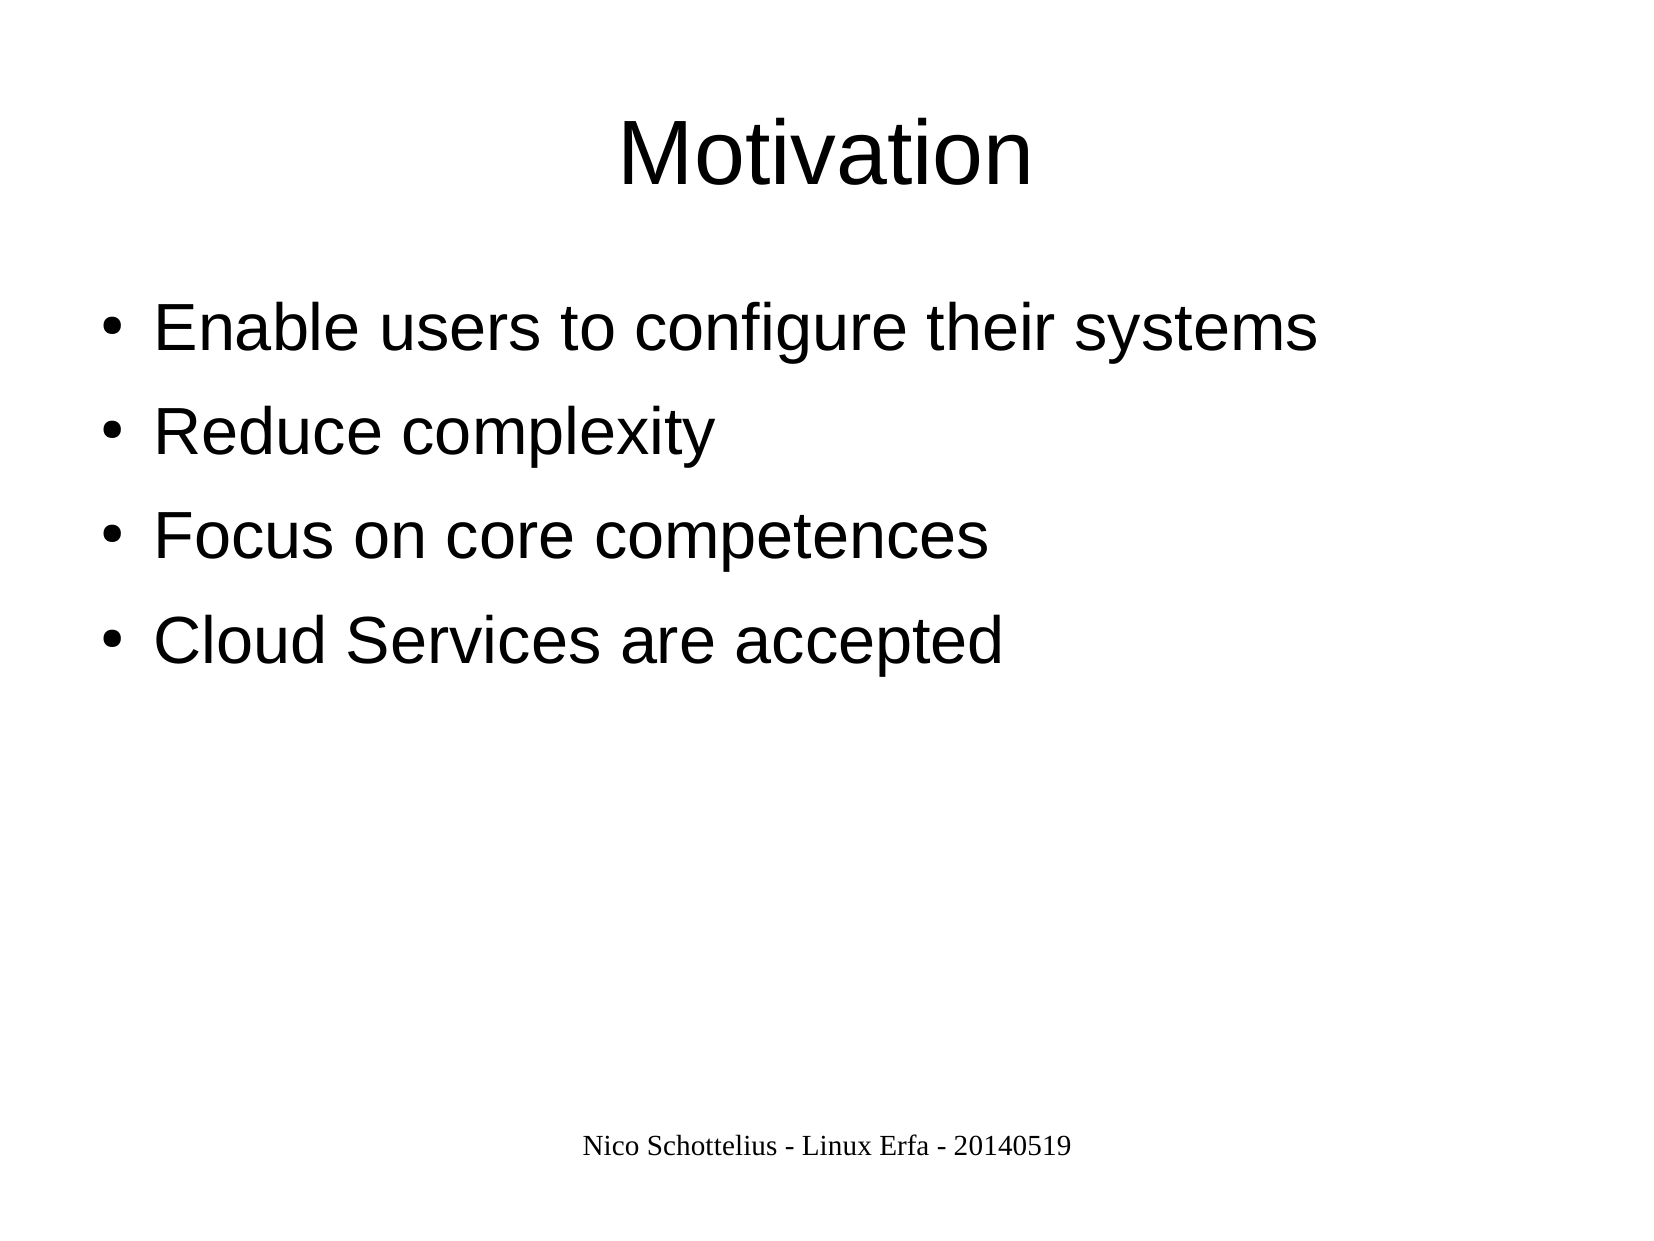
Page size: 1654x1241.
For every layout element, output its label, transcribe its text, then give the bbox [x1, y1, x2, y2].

list Enable users to configure their systems Reduce complexity Focus on core competences Cloud Services are accepted [82, 290, 1538, 1010]
title Motivation [82, 49, 1571, 257]
